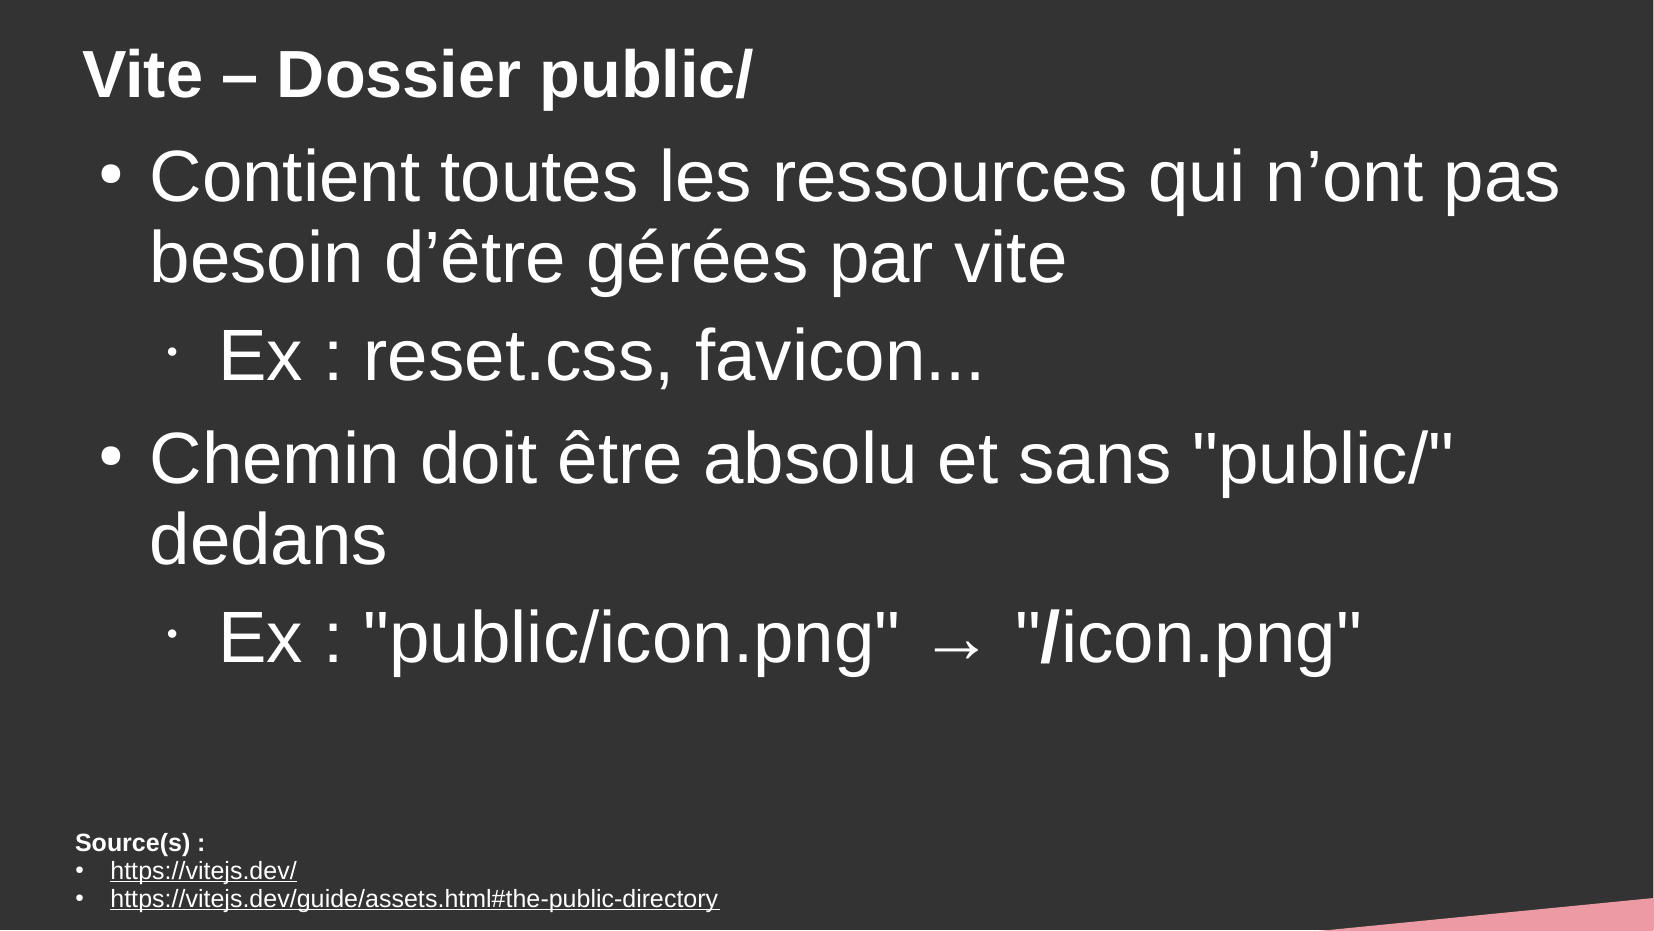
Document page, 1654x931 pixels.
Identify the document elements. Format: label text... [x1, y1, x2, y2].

title Vite – Dossier public/ [82, 37, 1571, 112]
text_box [1546, 897, 1654, 931]
list Contient toutes les ressources qui n’ont pas besoin d’être gérées par vite Ex : reset.css, favicon... Chemin doit être absolu et sans "public/" dedans Ex : "public/icon.png" → "/icon.png" [80, 135, 1619, 680]
text_box Source(s) : https://vitejs.dev/ https://vitejs.dev/guide/assets.html#the-public-directory [60, 821, 1546, 931]
